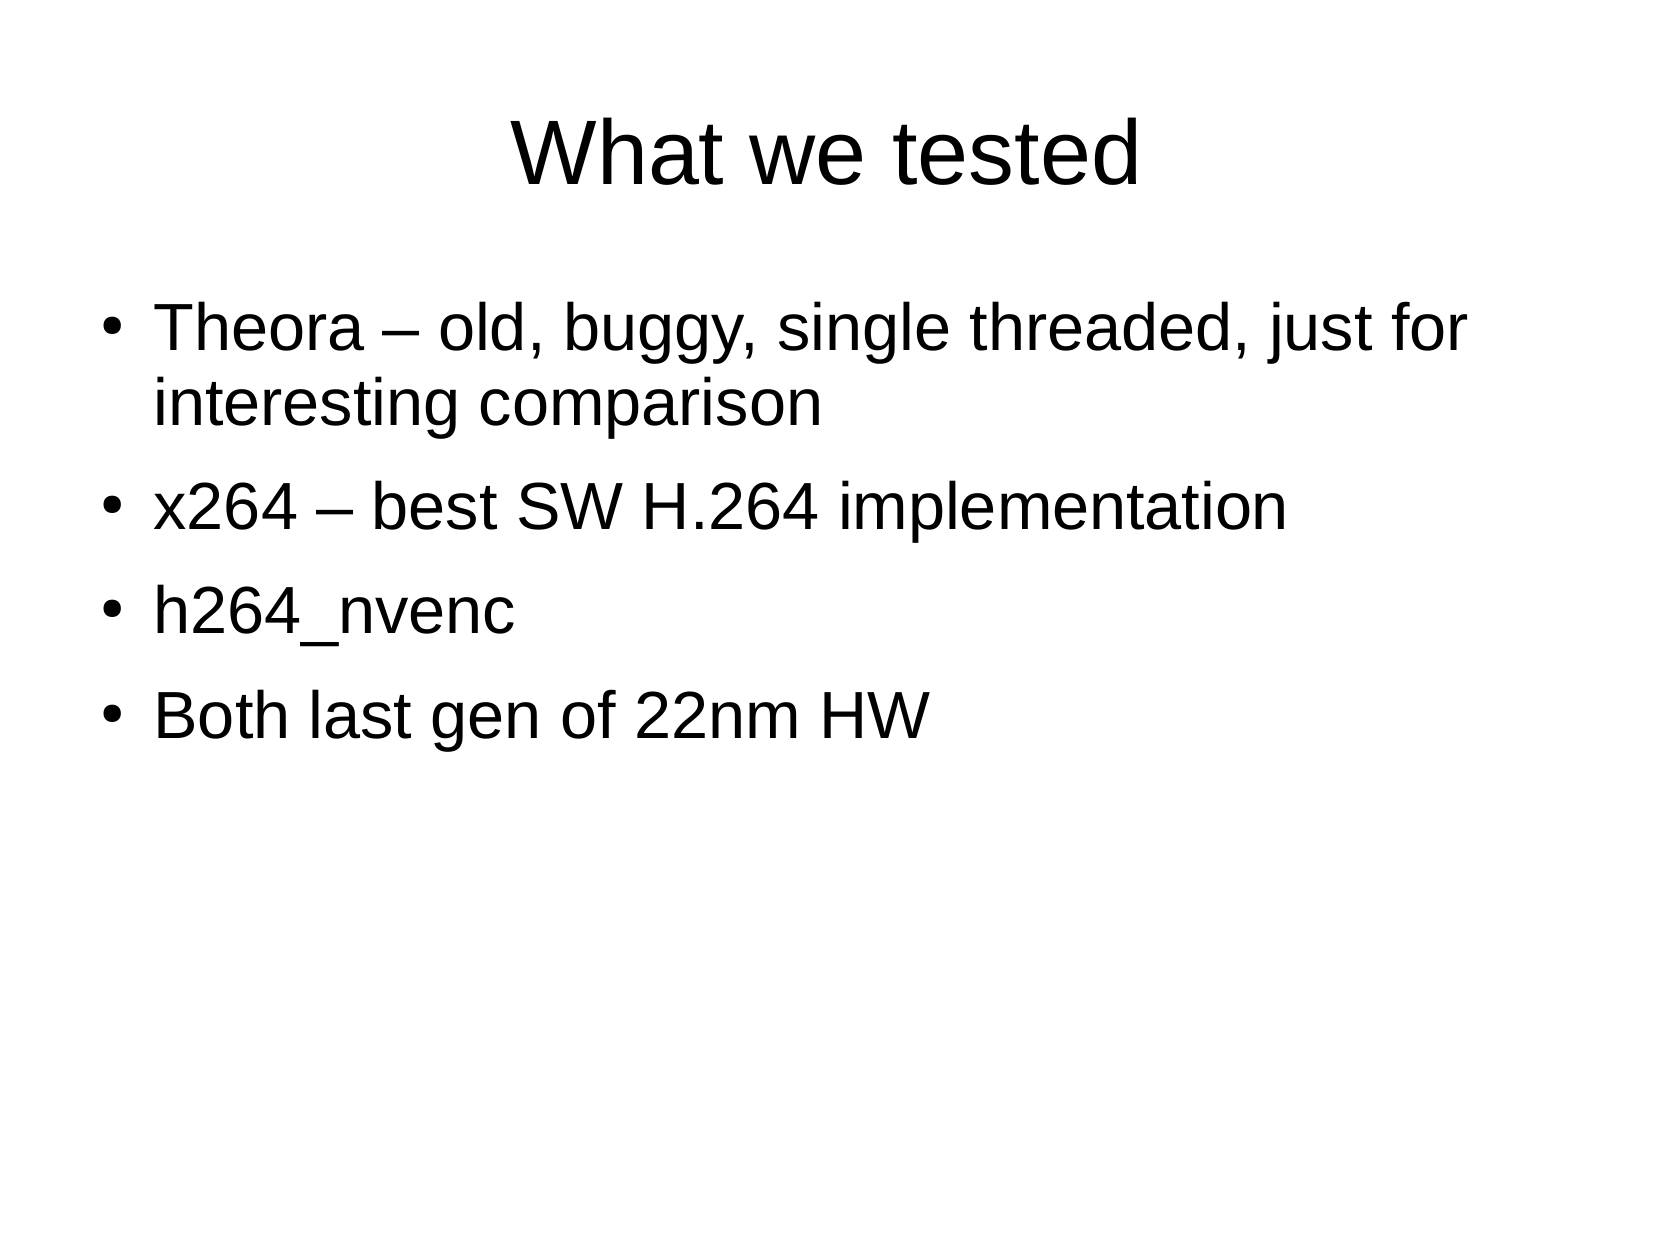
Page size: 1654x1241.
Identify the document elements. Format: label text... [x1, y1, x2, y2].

list Theora – old, buggy, single threaded, just for interesting comparison x264 – best SW H.264 implementation h264_nvenc Both last gen of 22nm HW [82, 290, 1571, 1010]
title What we tested [82, 49, 1571, 257]
